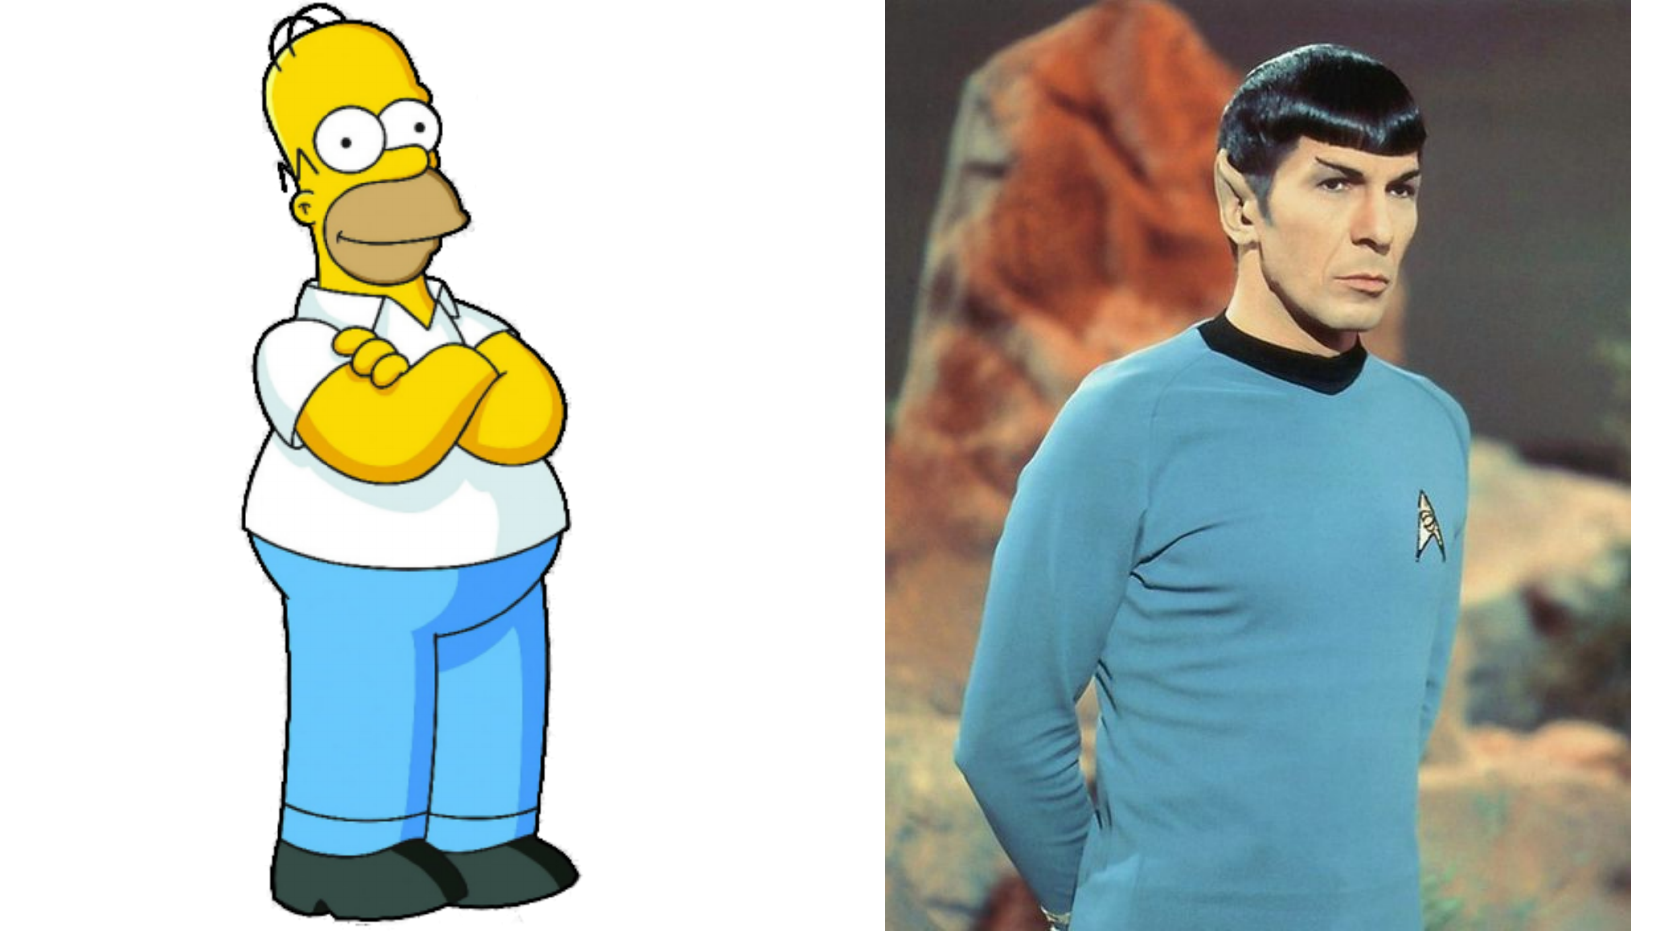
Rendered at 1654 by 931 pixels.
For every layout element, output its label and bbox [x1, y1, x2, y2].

picture [147, 0, 671, 931]
picture [885, 0, 1631, 931]
